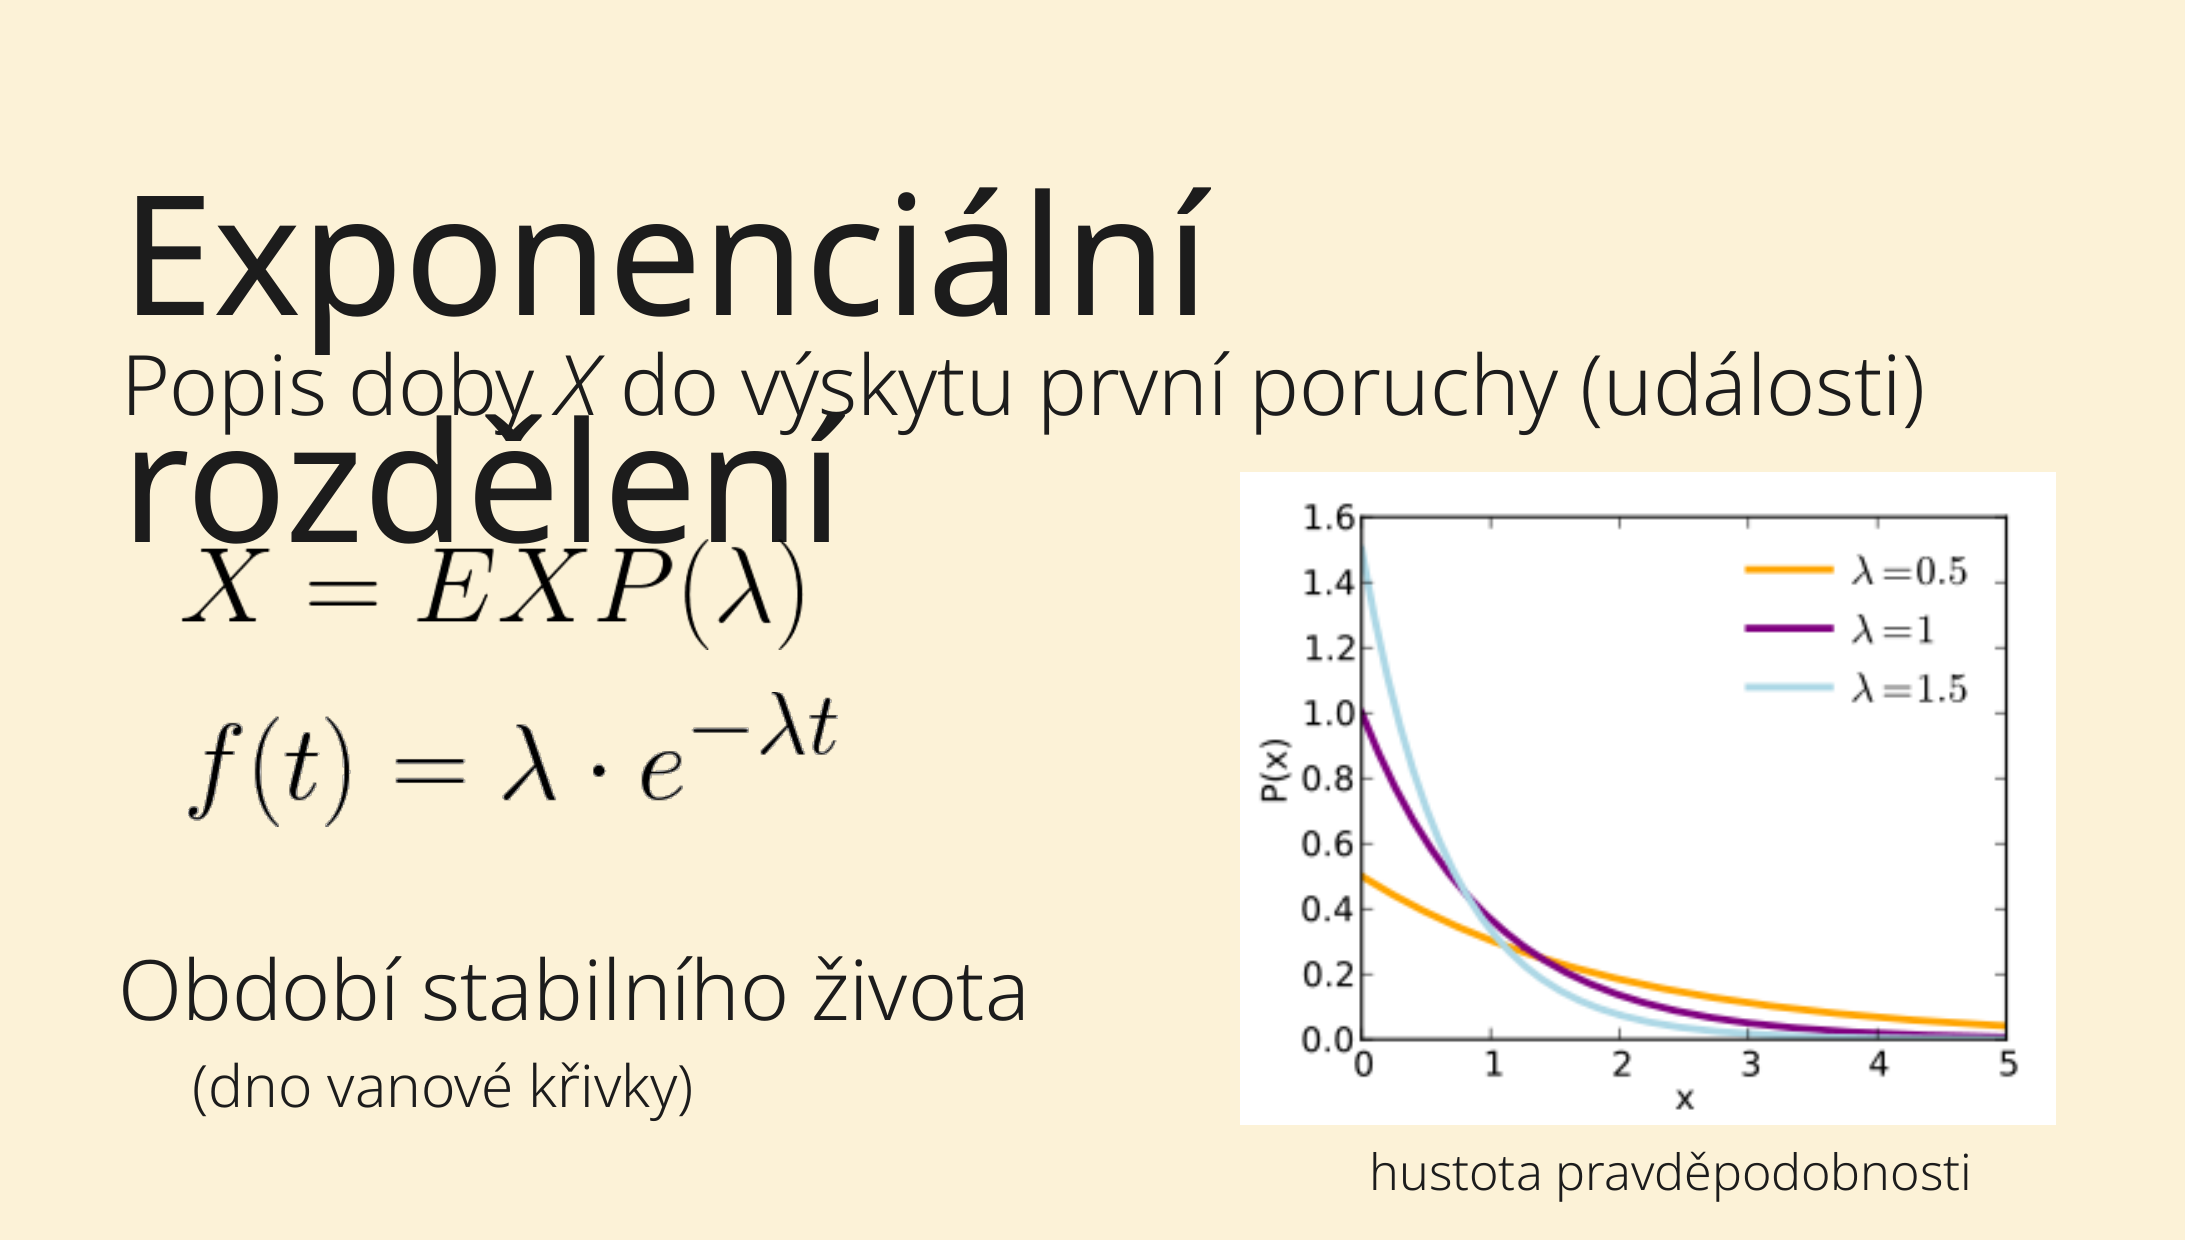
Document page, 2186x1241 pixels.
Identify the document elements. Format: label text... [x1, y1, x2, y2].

text_box Období stabilního života (dno vanové křivky) [103, 924, 1144, 1109]
picture [1240, 472, 2056, 1125]
picture [181, 538, 804, 650]
text_box hustota pravděpodobnosti [1311, 1129, 2032, 1205]
picture [188, 692, 838, 827]
text_box Exponenciální rozdělení [106, 129, 1926, 318]
text_box Popis doby X do výskytu první poruchy (události) [106, 318, 2032, 447]
